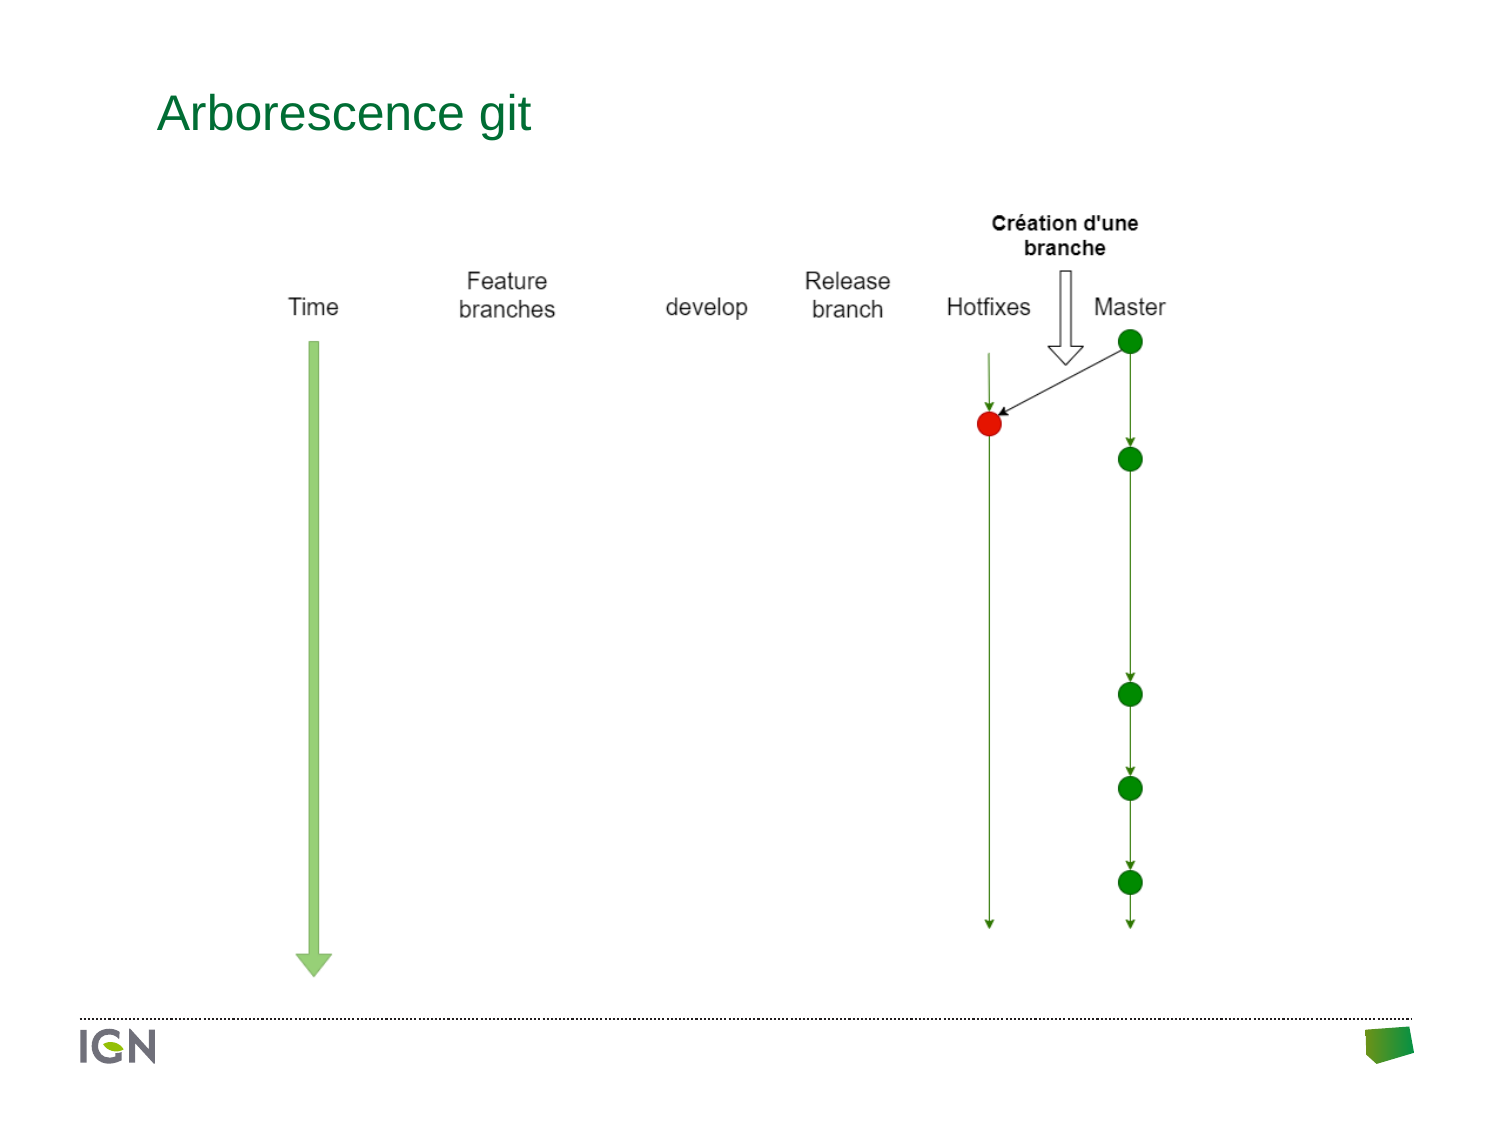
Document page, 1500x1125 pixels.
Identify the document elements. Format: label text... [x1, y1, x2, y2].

title Arborescence git [142, 81, 1340, 141]
picture [190, 200, 1225, 989]
